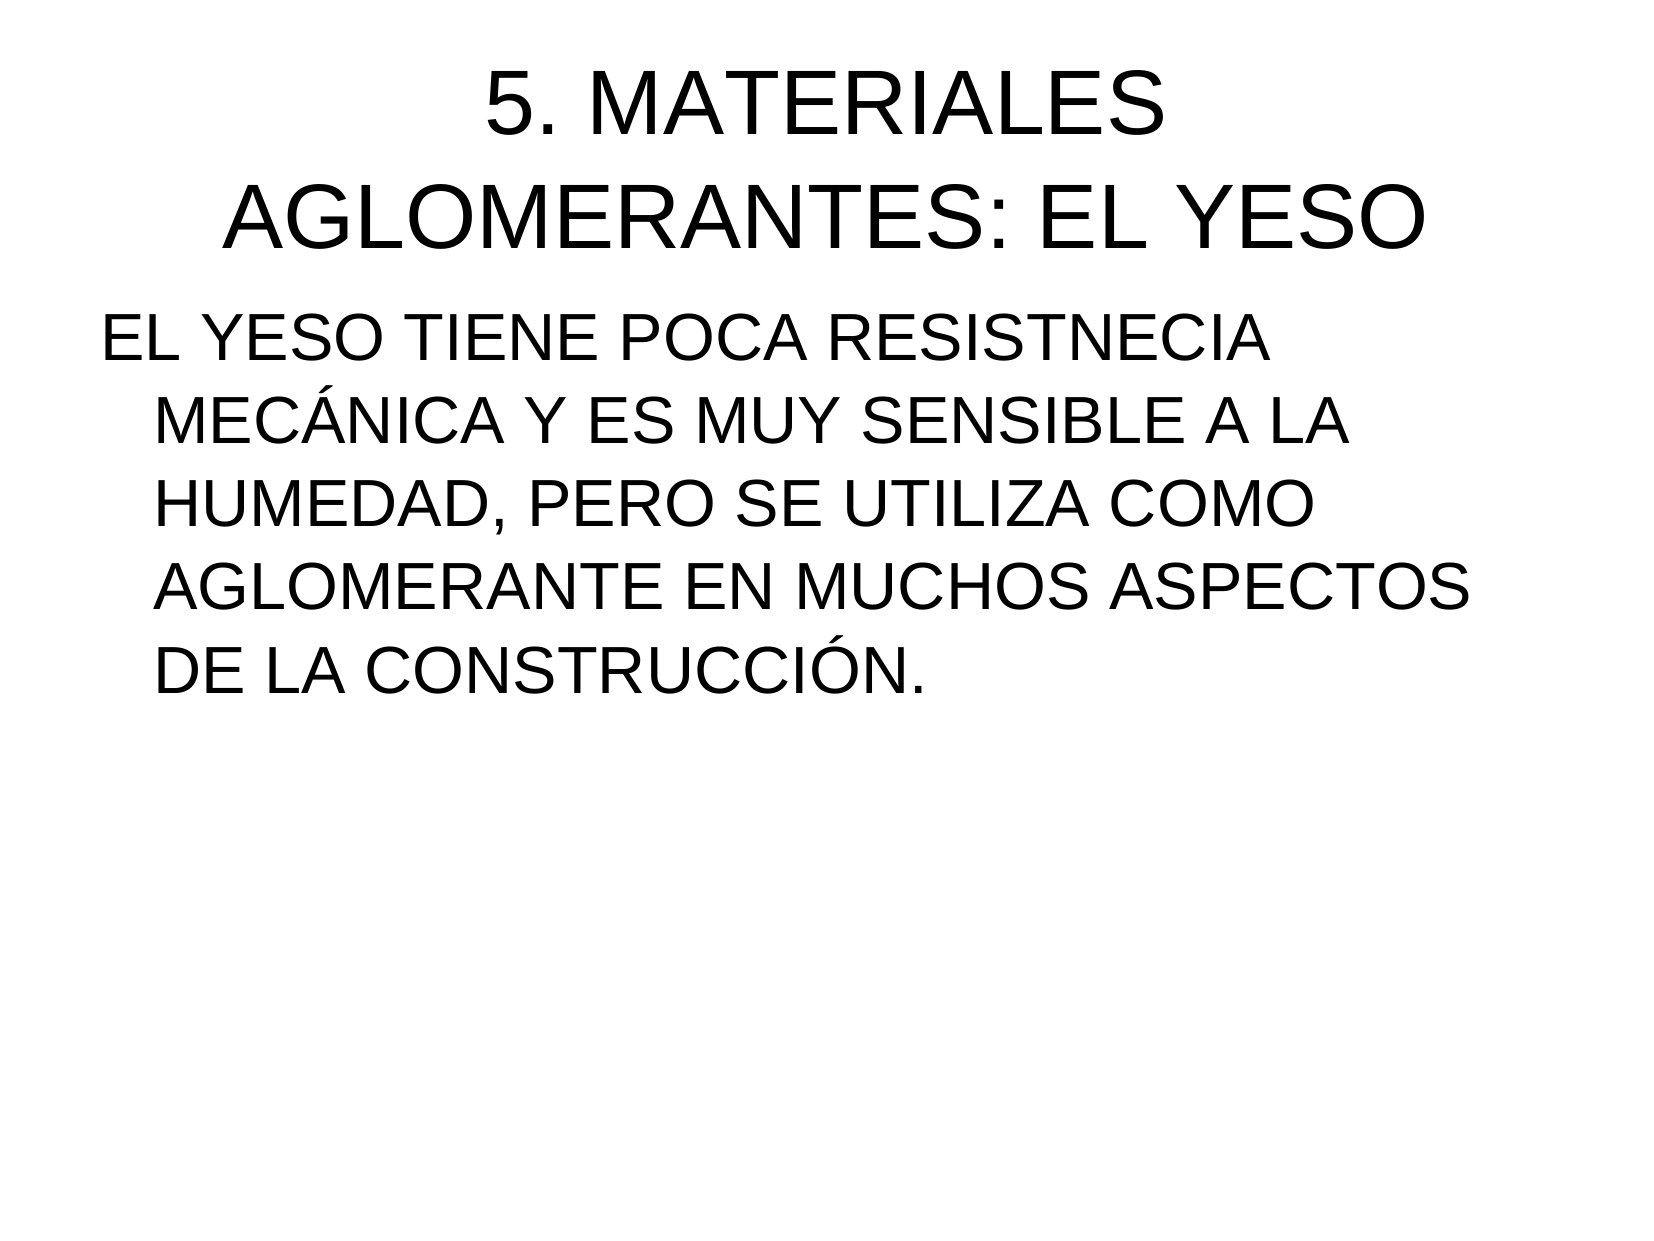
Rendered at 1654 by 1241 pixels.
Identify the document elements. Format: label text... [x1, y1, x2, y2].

list EL YESO TIENE POCA RESISTNECIA MECÁNICA Y ES MUY SENSIBLE A LA HUMEDAD, PERO SE UTILIZA COMO AGLOMERANTE EN MUCHOS ASPECTOS DE LA CONSTRUCCIÓN. [82, 290, 1571, 1109]
title 5. MATERIALES AGLOMERANTES: EL YESO [82, 38, 1571, 268]
